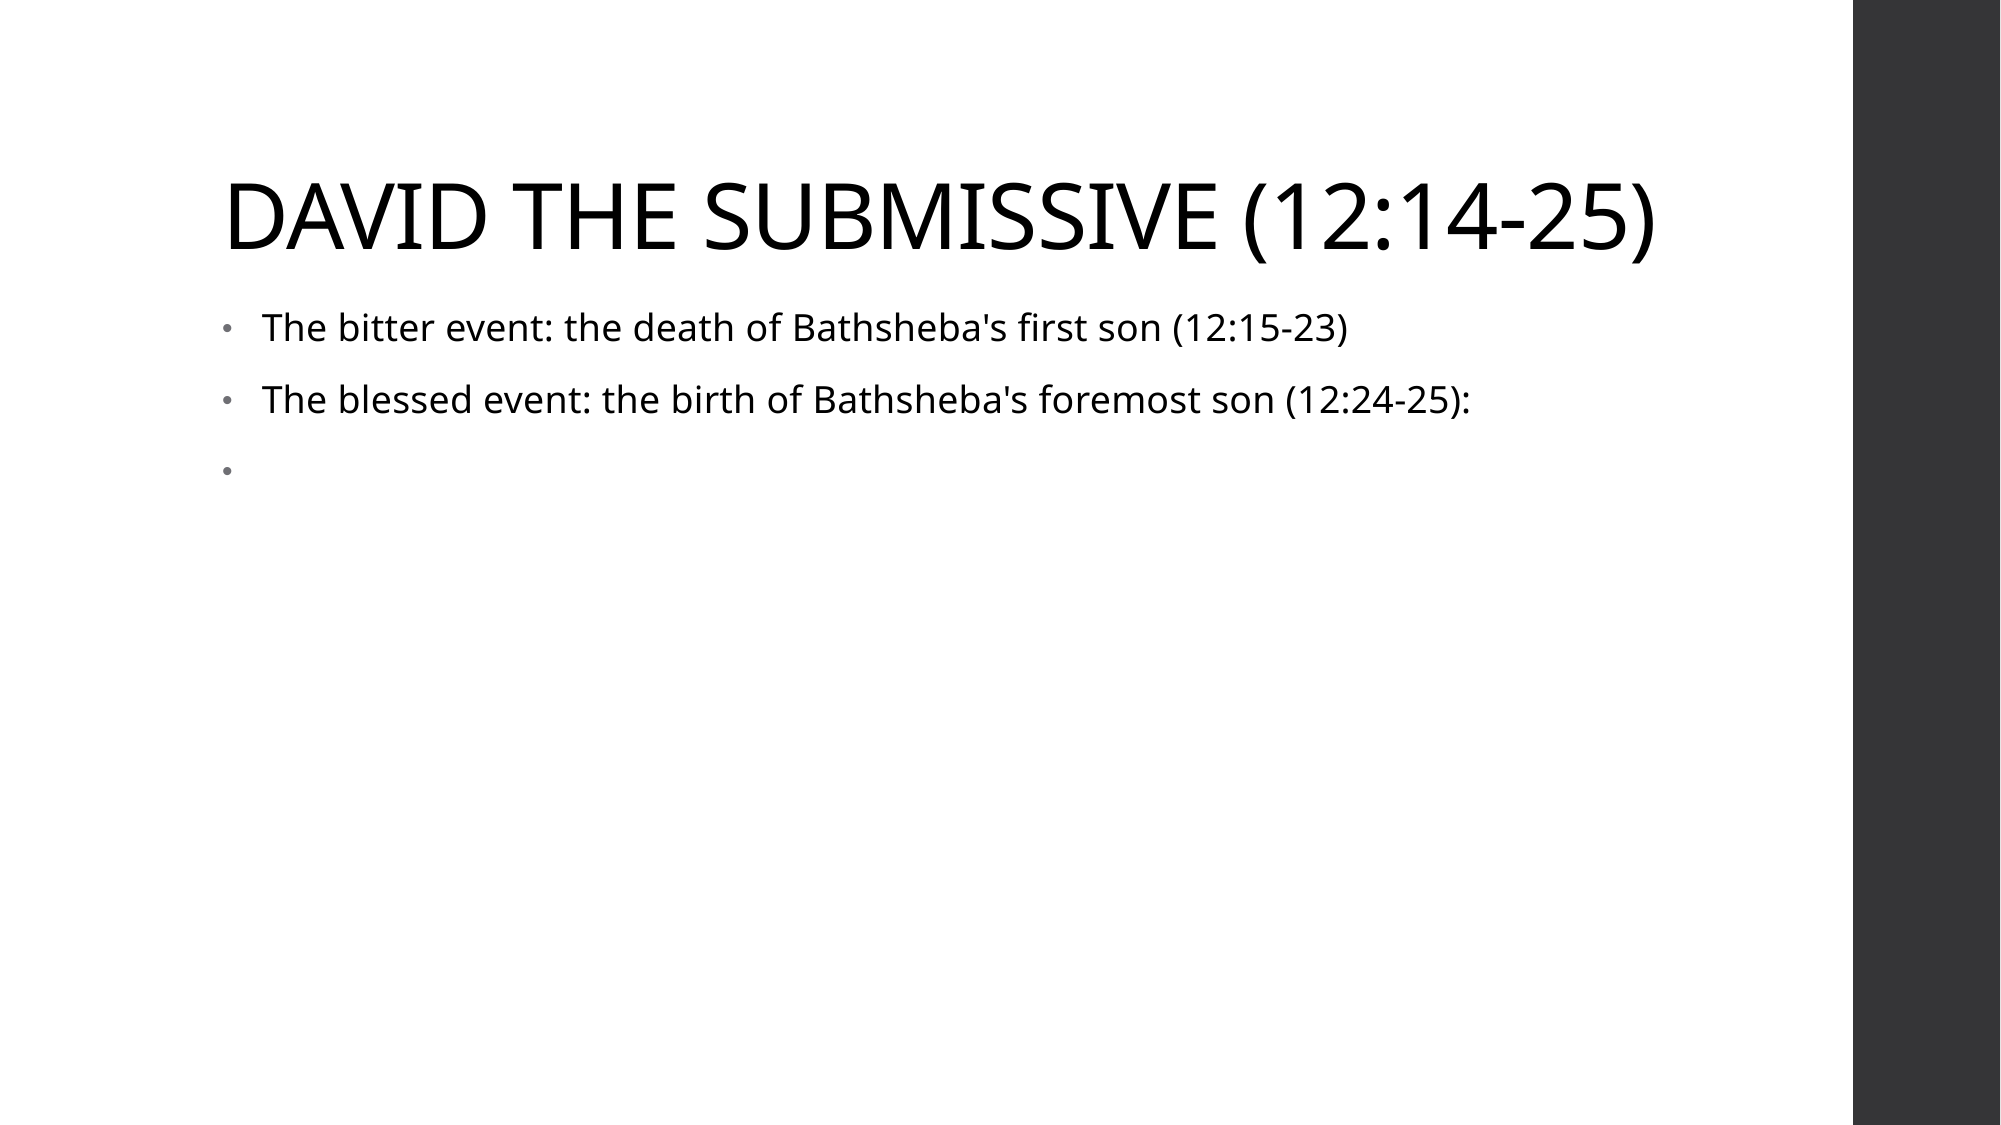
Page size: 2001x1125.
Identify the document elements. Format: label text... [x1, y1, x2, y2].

list The bitter event: the death of Bathsheba's first son (12:15-23) The blessed event: the birth of Bathsheba's foremost son (12:24-25): [206, 299, 1617, 1014]
title DAVID THE SUBMISSIVE (12:14-25) [206, 60, 1797, 278]
